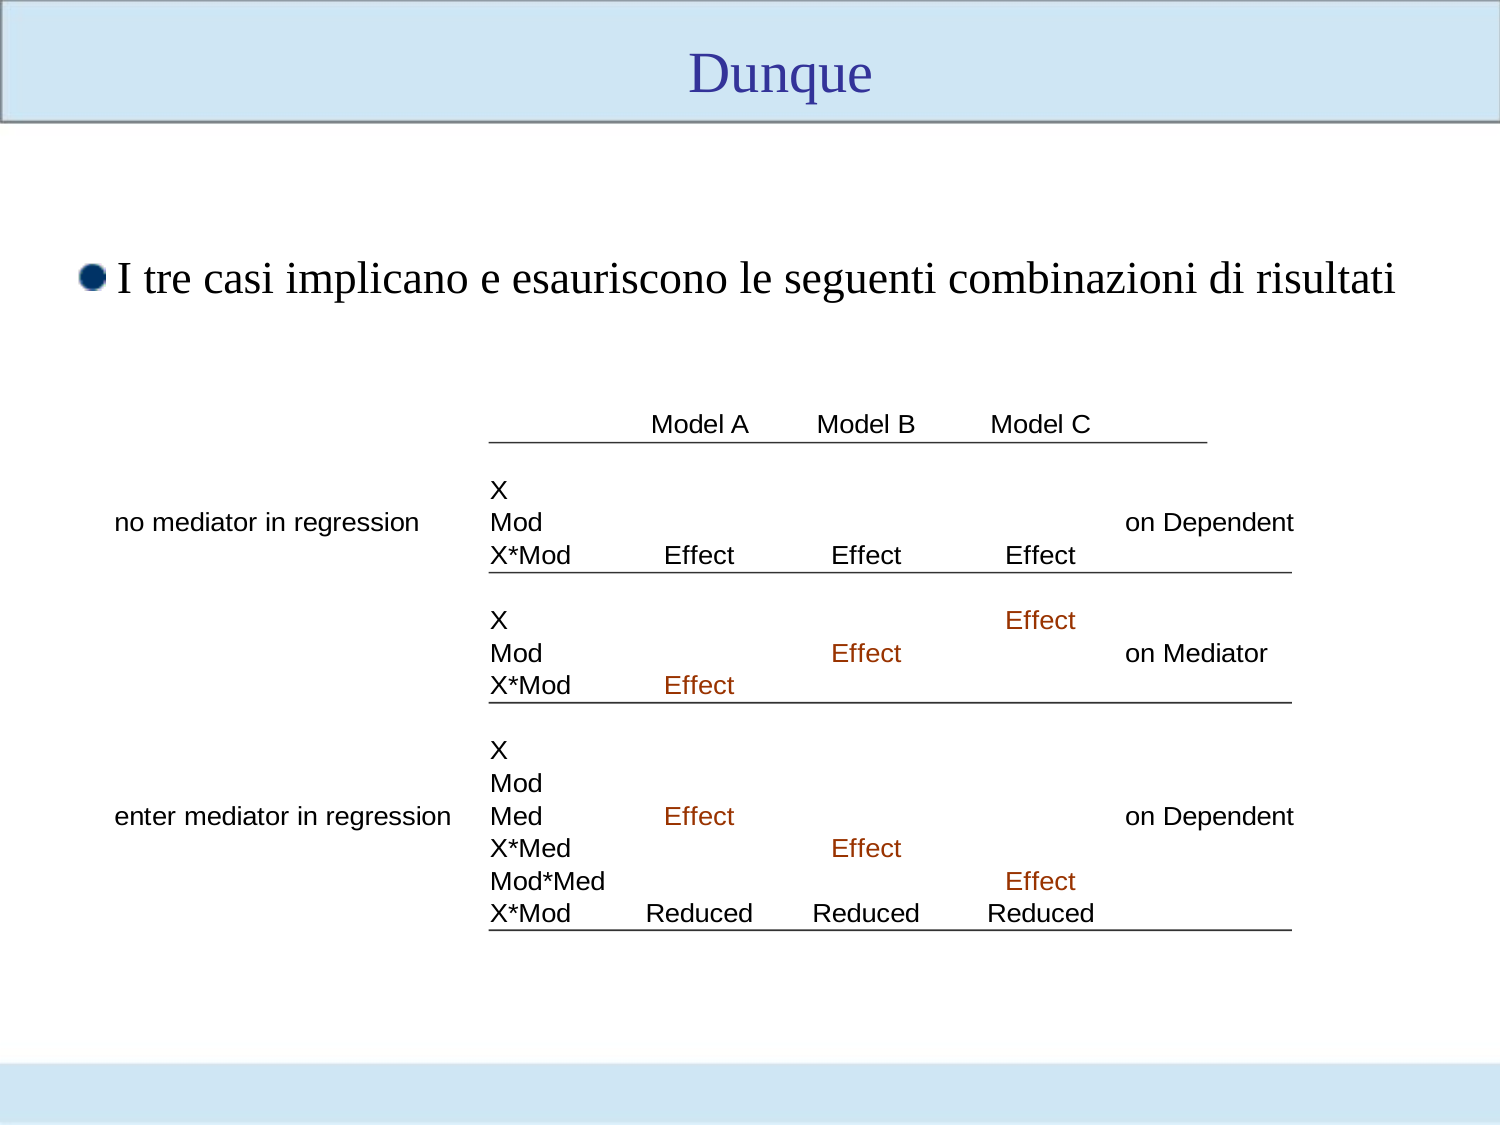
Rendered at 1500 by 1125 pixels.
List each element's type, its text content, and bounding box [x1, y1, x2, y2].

text_box I tre casi implicano e esauriscono le seguenti combinazioni di risultati [60, 207, 1486, 311]
title Dunque [249, 21, 1313, 117]
picture [0, 0, 1500, 1125]
chart [112, 388, 1378, 954]
